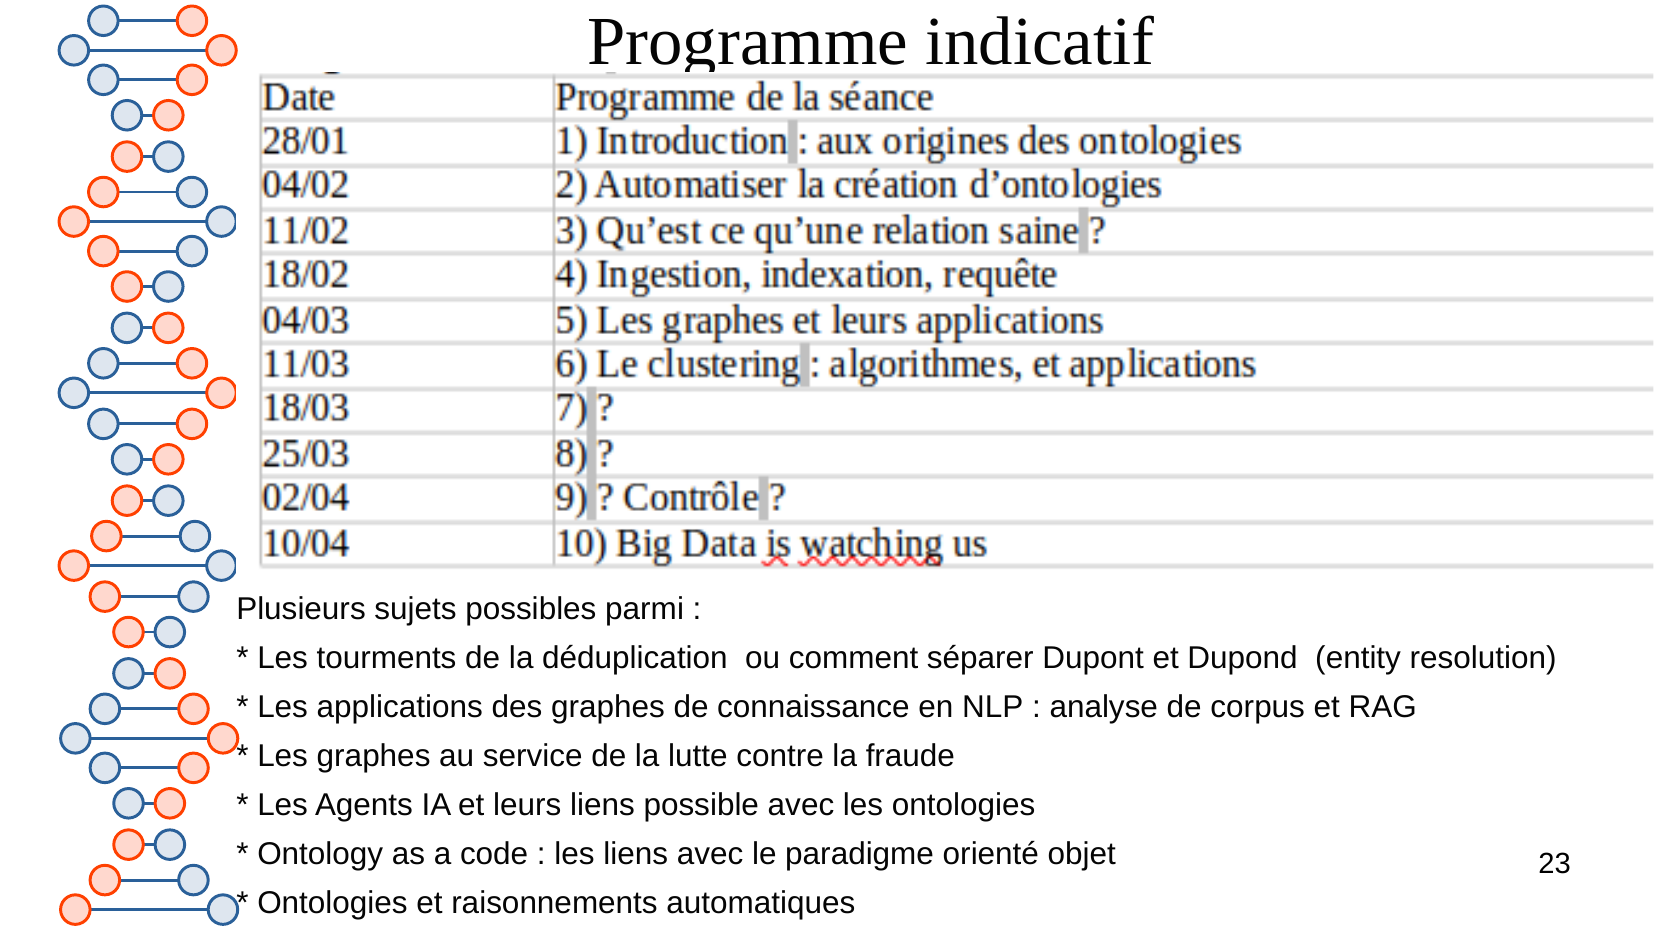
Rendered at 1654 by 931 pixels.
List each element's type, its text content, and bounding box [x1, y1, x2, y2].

list Plusieurs sujets possibles parmi : * Les tourments de la déduplication ou comment séparer Dupont et Dupond (entity resolution) * Les applications des graphes de connaissance en NLP : analyse de corpus et RAG * Les graphes au service de la lutte contre la fraude * Les Agents IA et leurs liens possible avec les ontologies * Ontology as a code : les liens avec le paradigme orienté objet * Ontologies et raisonnements automatiques [236, 591, 1625, 931]
picture [236, 72, 1654, 591]
title Programme indicatif [206, 0, 1536, 119]
